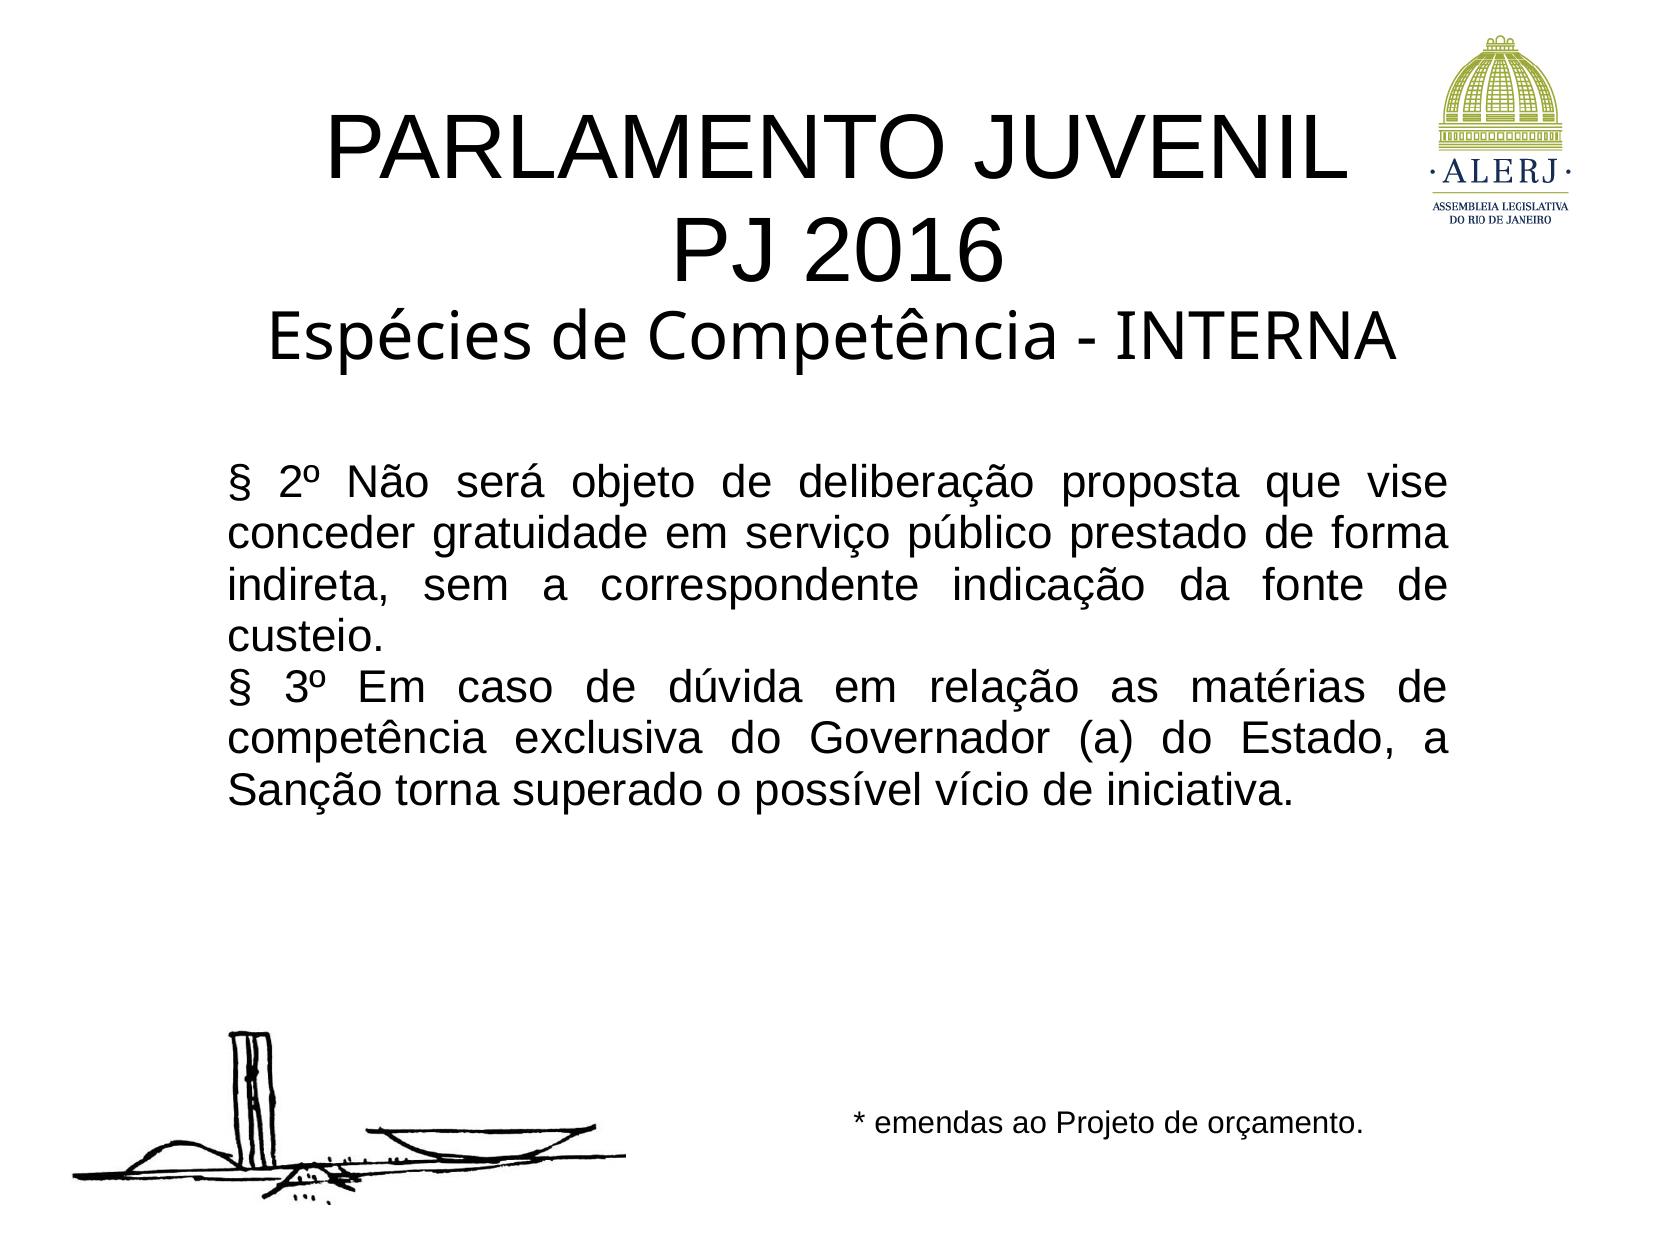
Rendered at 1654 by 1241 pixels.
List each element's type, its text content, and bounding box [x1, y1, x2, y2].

picture [1358, 23, 1642, 235]
title PARLAMENTO JUVENIL PJ 2016 [70, 94, 1607, 302]
text_box * emendas ao Projeto de orçamento. [838, 1098, 1382, 1216]
picture [70, 1027, 626, 1205]
text_box Espécies de Competência - INTERNA [94, 277, 1571, 390]
text_box § 2º Não será objeto de deliberação proposta que vise conceder gratuidade em serviço público prestado de forma indireta, sem a correspondente indicação da fonte de custeio. § 3º Em caso de dúvida em relação as matérias de competência exclusiva do Governador (a) do Estado, a Sanção torna superado o possível vício de iniciativa. [212, 448, 1465, 1079]
